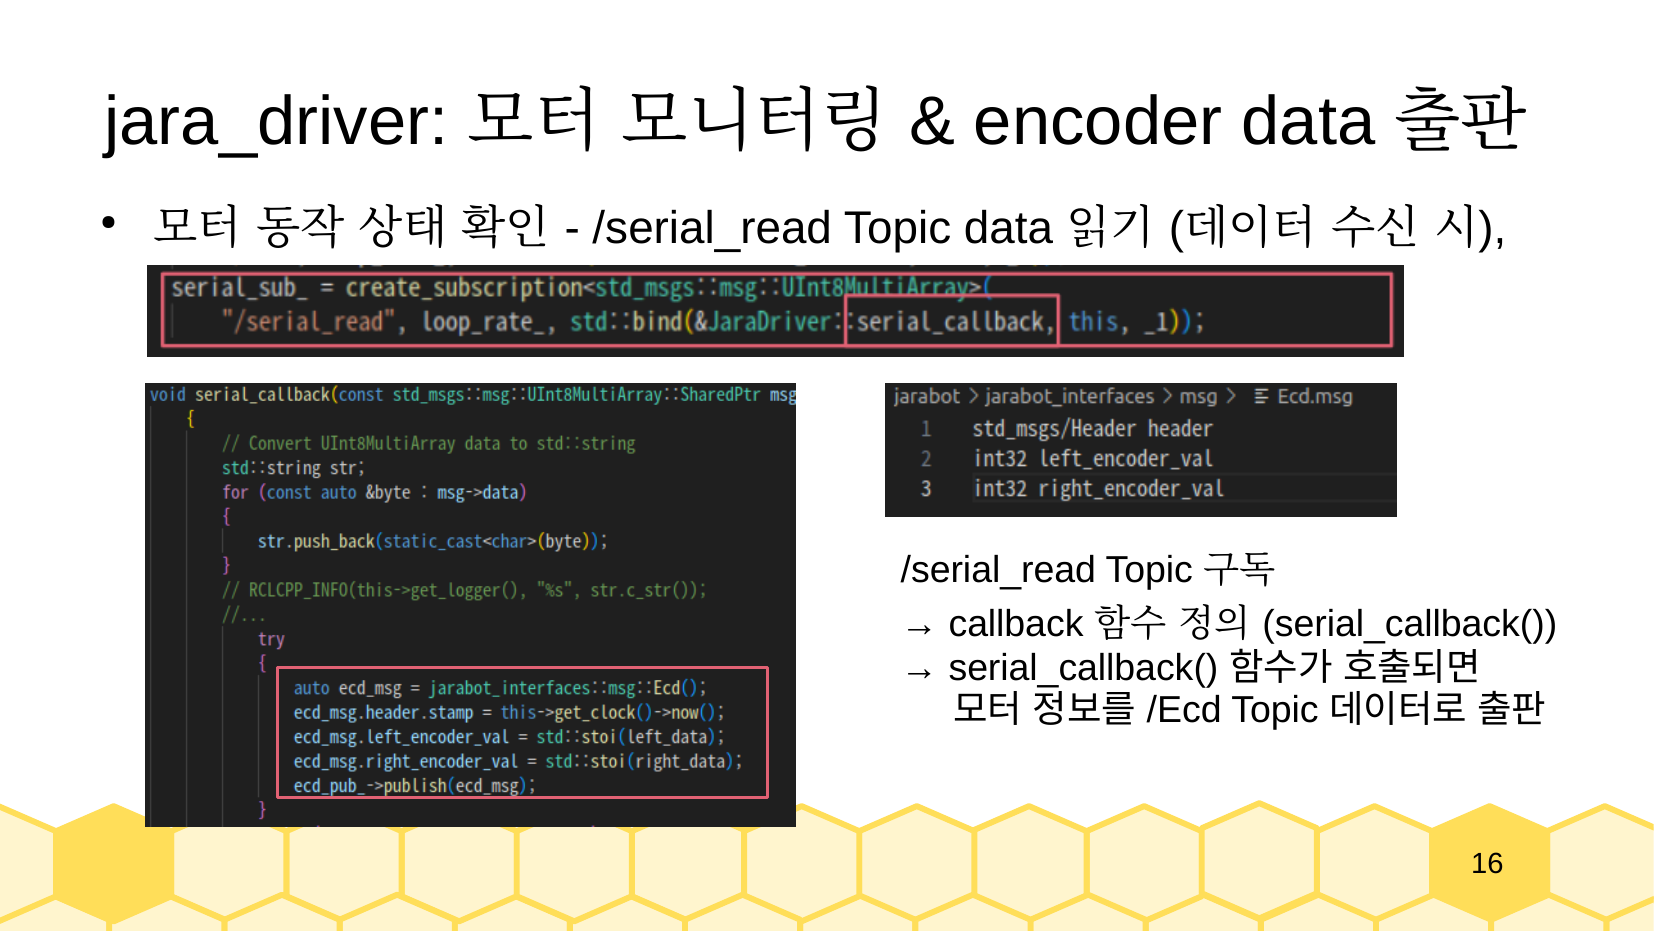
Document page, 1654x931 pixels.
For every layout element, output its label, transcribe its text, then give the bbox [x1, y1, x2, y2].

picture [147, 265, 1404, 357]
picture [885, 383, 1397, 517]
text_box /serial_read Topic 구독 → callback 함수 정의 (serial_callback()) → serial_callback() 함수가 호출되면 모터 정보를 /Ecd Topic 데이터로 출판 [885, 531, 1625, 739]
title jara_driver: 모터 모니터링 & encoder data 출판 [82, 37, 1571, 117]
list 모터 동작 상태 확인 - /serial_read Topic data 읽기 (데이터 수신 시), [82, 117, 1625, 657]
picture [145, 383, 796, 827]
